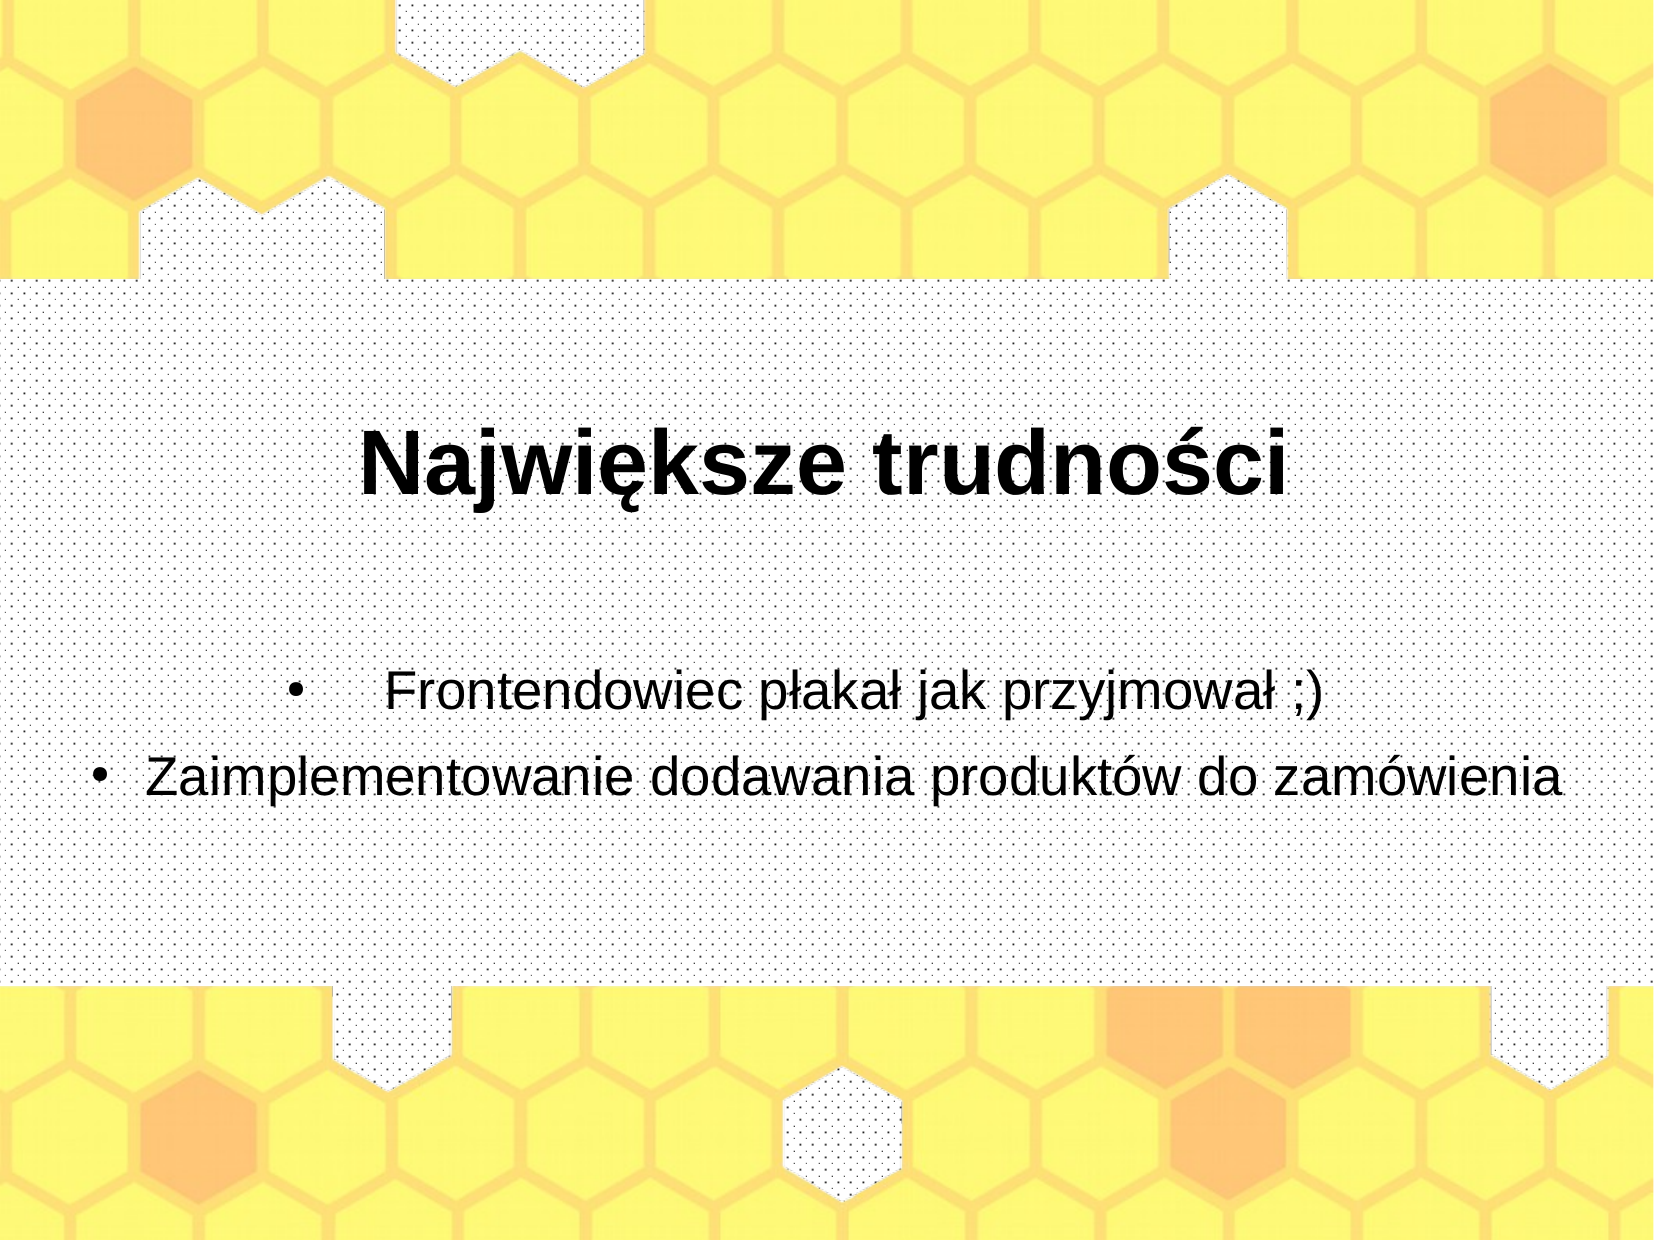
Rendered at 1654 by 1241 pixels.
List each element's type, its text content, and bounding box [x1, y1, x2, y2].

title Największe trudności [80, 330, 1570, 597]
picture [0, 0, 1654, 1241]
list Frontendowiec płakał jak przyjmował ;) Zaimplementowanie dodawania produktów do zamówienia [82, 660, 1571, 849]
